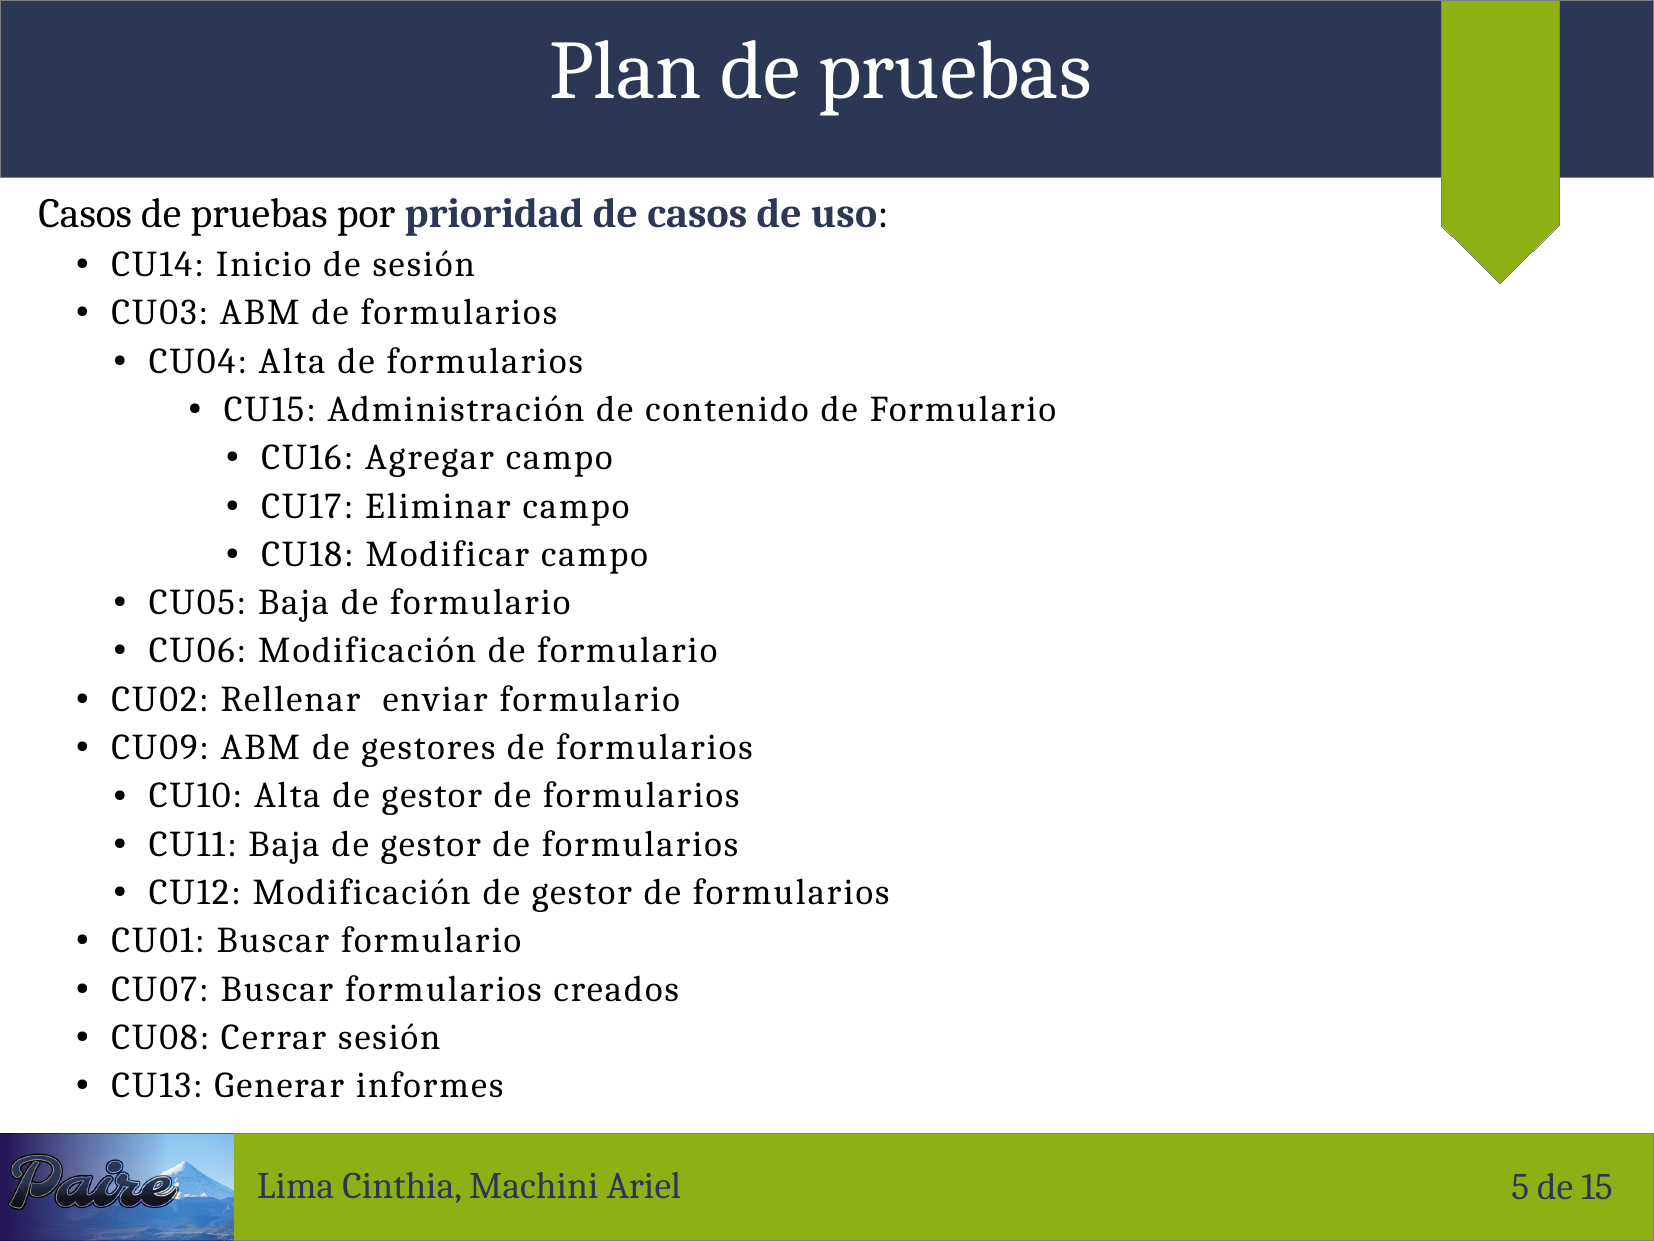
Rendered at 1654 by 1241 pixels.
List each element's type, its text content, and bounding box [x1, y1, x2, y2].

text_box [234, 1133, 1654, 1241]
text_box <number> de 15 [1488, 1158, 1654, 1241]
text_box Lima Cinthia, Machini Ariel [242, 1167, 715, 1217]
picture [0, 1133, 234, 1241]
text_box Casos de pruebas por prioridad de casos de uso: CU14: Inicio de sesión CU03: ABM de formularios CU04: Alta de formularios CU15: Administración de contenido de Formulario CU16: Agregar campo CU17: Eliminar campo CU18: Modificar campo CU05: Baja de formulario CU06: Modificación de formulario CU02: Rellenar enviar formulario CU09: ABM de gestores de formularios CU10: Alta de gestor de formularios CU11: Baja de gestor de formularios CU12: Modificación de gestor de formularios CU01: Buscar formulario CU07: Buscar formularios creados CU08: Cerrar sesión CU13: Generar informes [23, 182, 1477, 1167]
text_box Plan de pruebas [342, 15, 1300, 130]
text_box [0, 0, 1654, 284]
